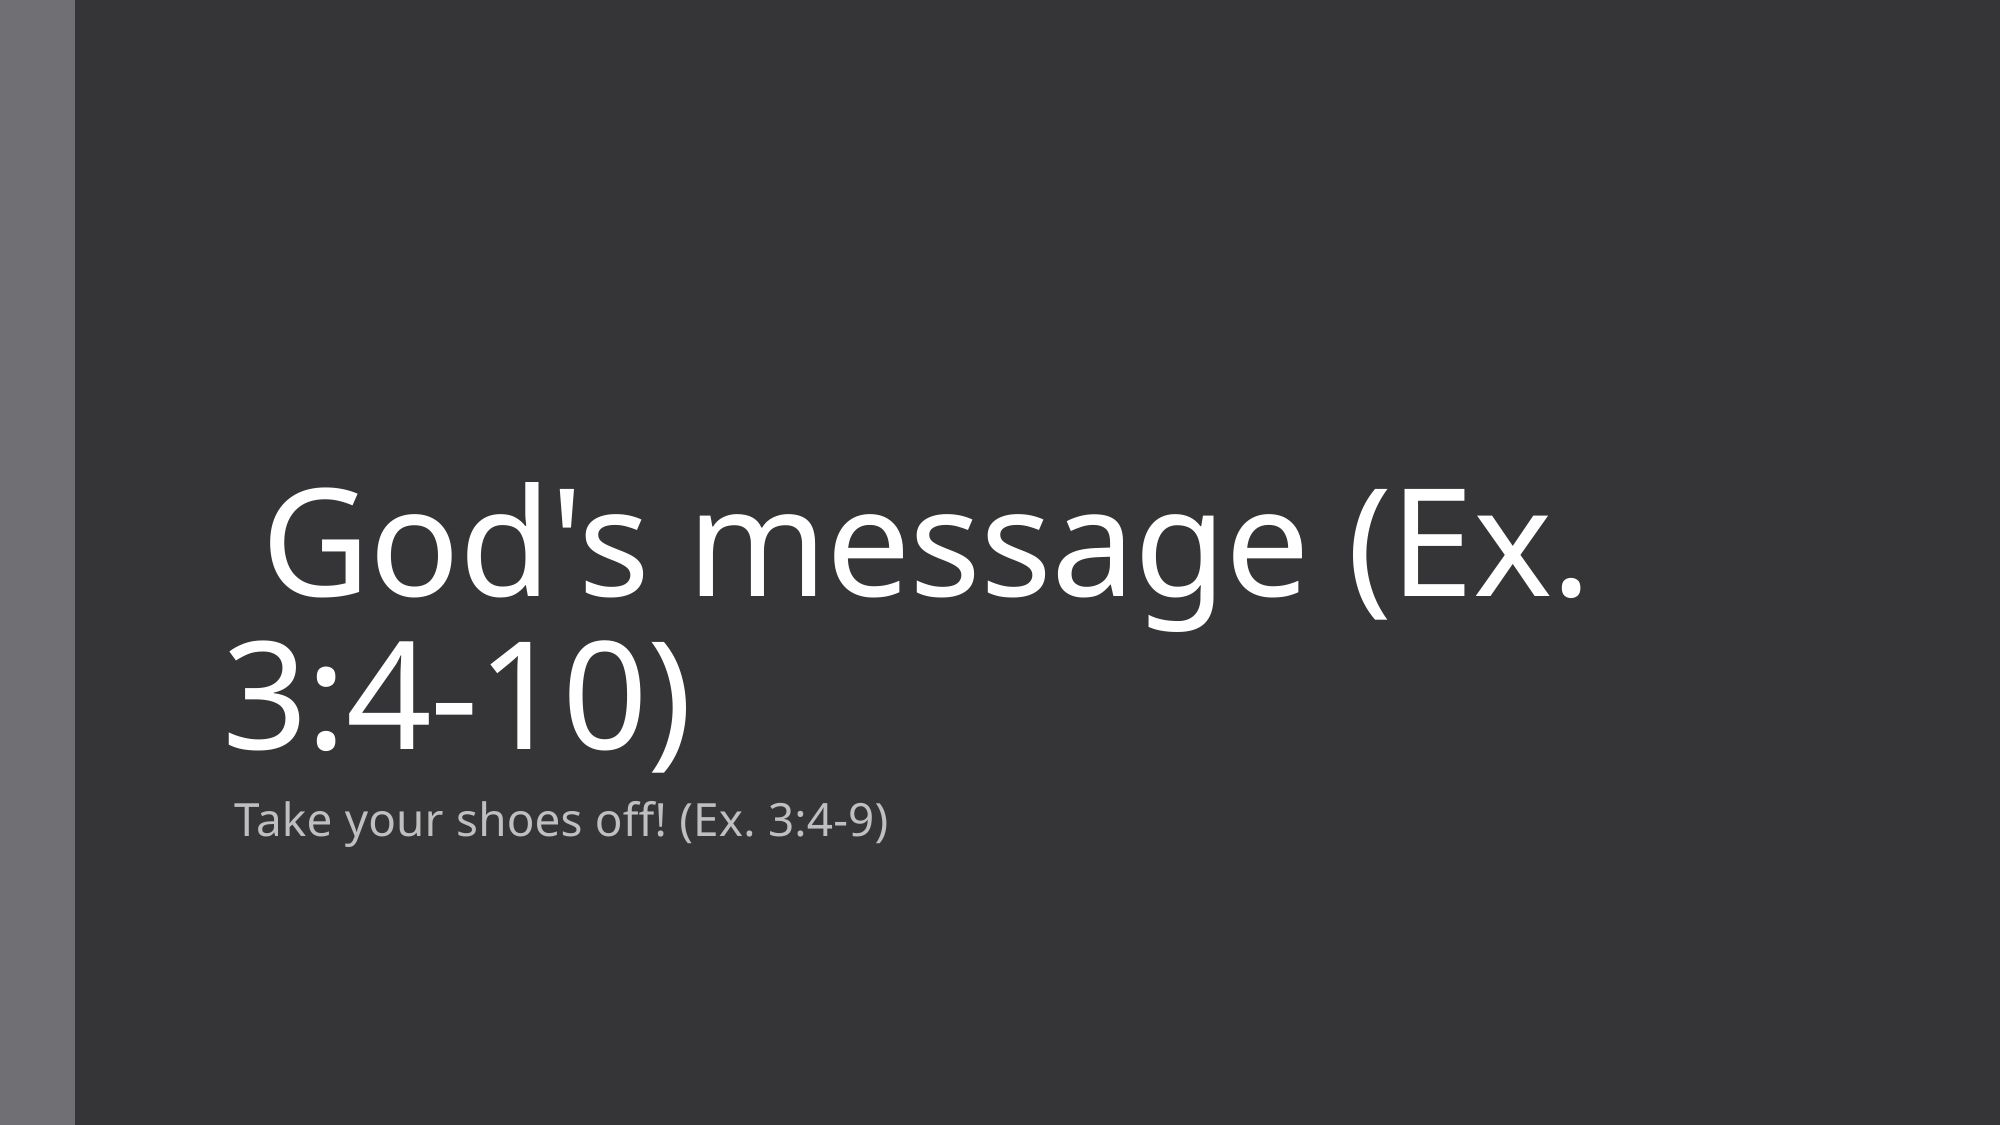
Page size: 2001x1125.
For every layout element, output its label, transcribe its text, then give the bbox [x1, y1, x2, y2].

title God's message (Ex. 3:4-10) [206, 124, 1752, 787]
subtitle Take your shoes off! (Ex. 3:4-9) [206, 787, 1752, 1066]
